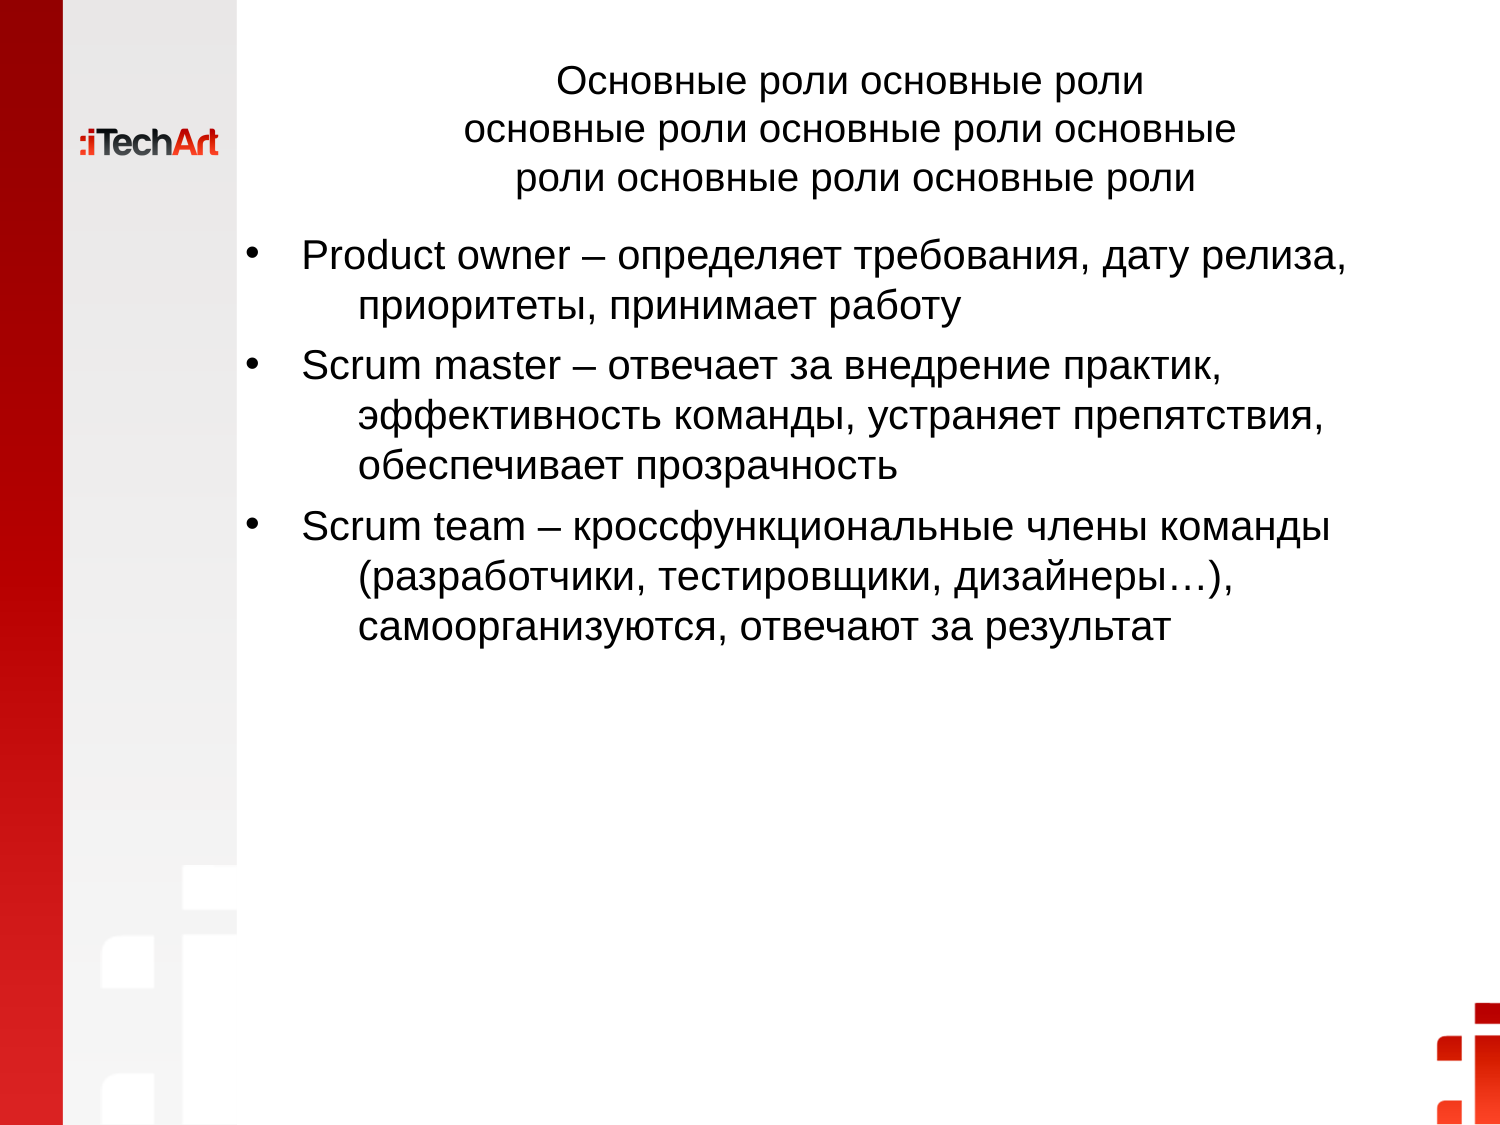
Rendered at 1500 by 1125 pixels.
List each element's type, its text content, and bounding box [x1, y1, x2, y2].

title Основные роли основные роли основные роли основные роли основные роли основные роли основные роли [262, 45, 1450, 209]
picture [0, 0, 1500, 1125]
list Product owner – определяет требования, дату релиза, приоритеты, принимает работу Scrum master – отвечает за внедрение практик, эффективность команды, устраняет препятствия, обеспечивает прозрачность Scrum team – кроссфункциональные члены команды (разработчики, тестировщики, дизайнеры…), самоорганизуются, отвечают за результат [230, 219, 1459, 1083]
